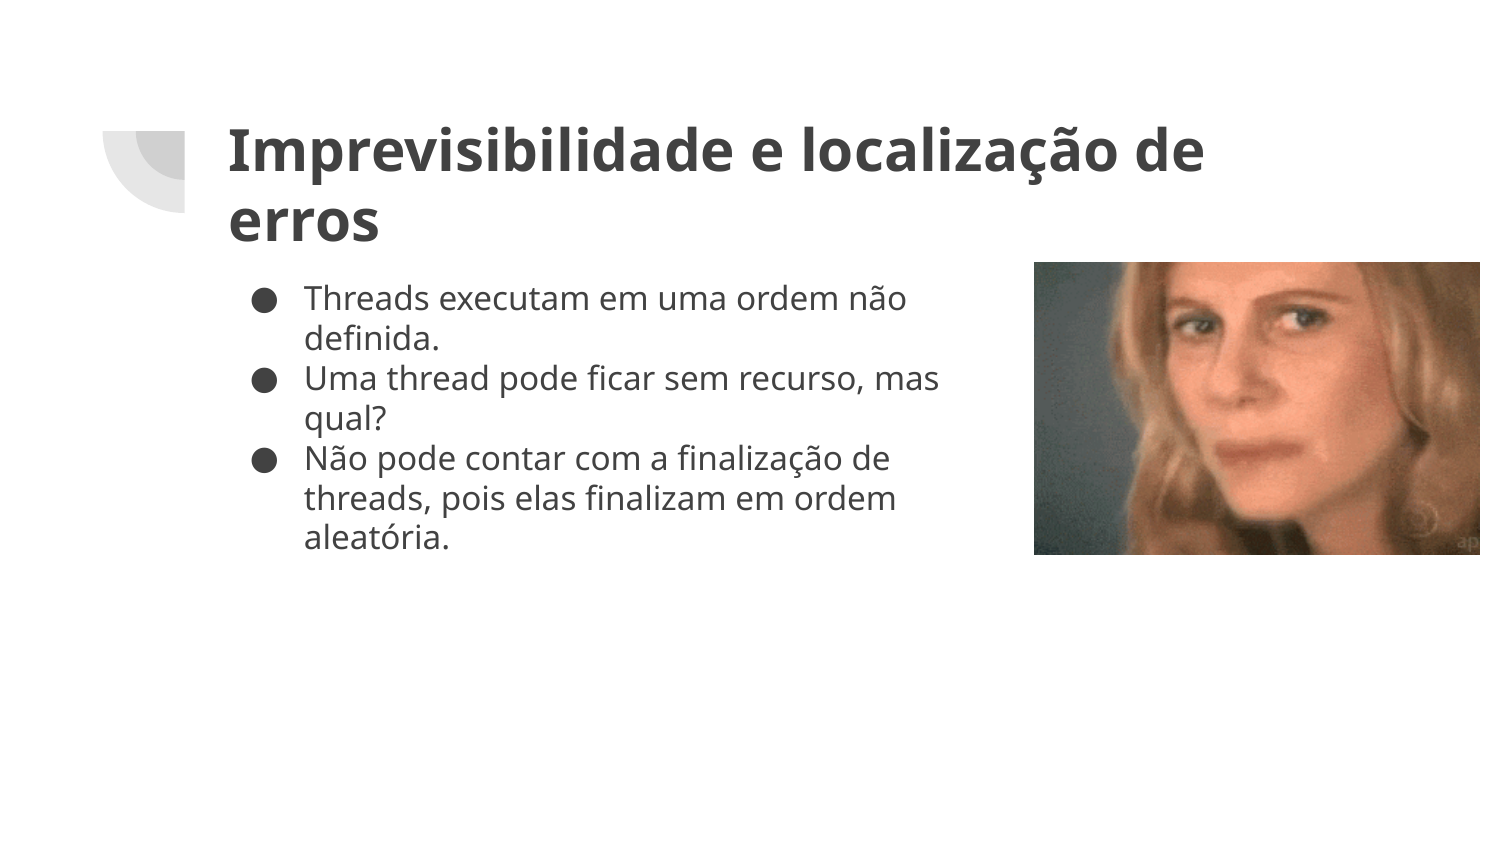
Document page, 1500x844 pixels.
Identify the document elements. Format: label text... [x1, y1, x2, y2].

list Threads executam em uma ordem não definida. Uma thread pode ficar sem recurso, mas qual? Não pode contar com a finalização de threads, pois elas finalizam em ordem aleatória. [213, 262, 1005, 680]
picture [1034, 262, 1480, 555]
title Imprevisibilidade e localização de erros [213, 98, 1368, 263]
